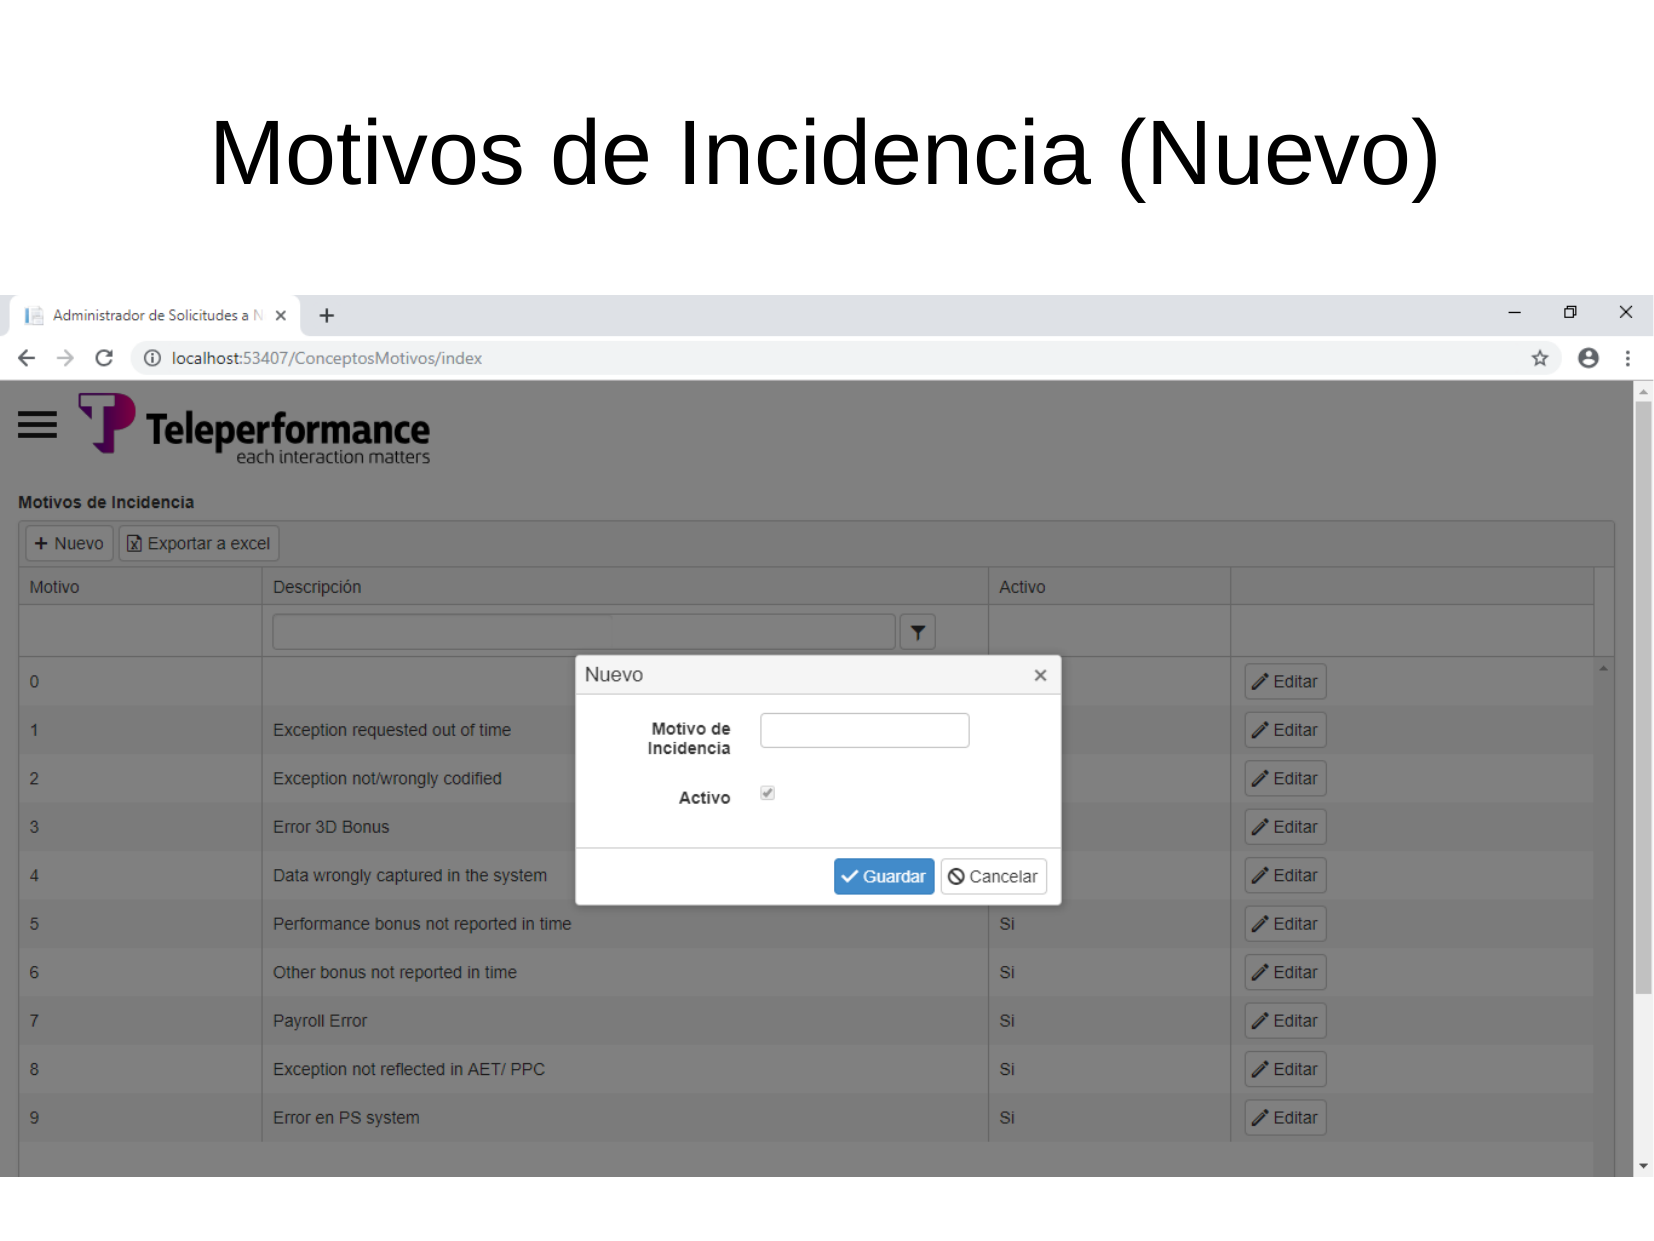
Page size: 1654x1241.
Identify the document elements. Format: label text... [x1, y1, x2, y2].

picture [0, 295, 1654, 1177]
title Motivos de Incidencia (Nuevo) [82, 49, 1571, 257]
